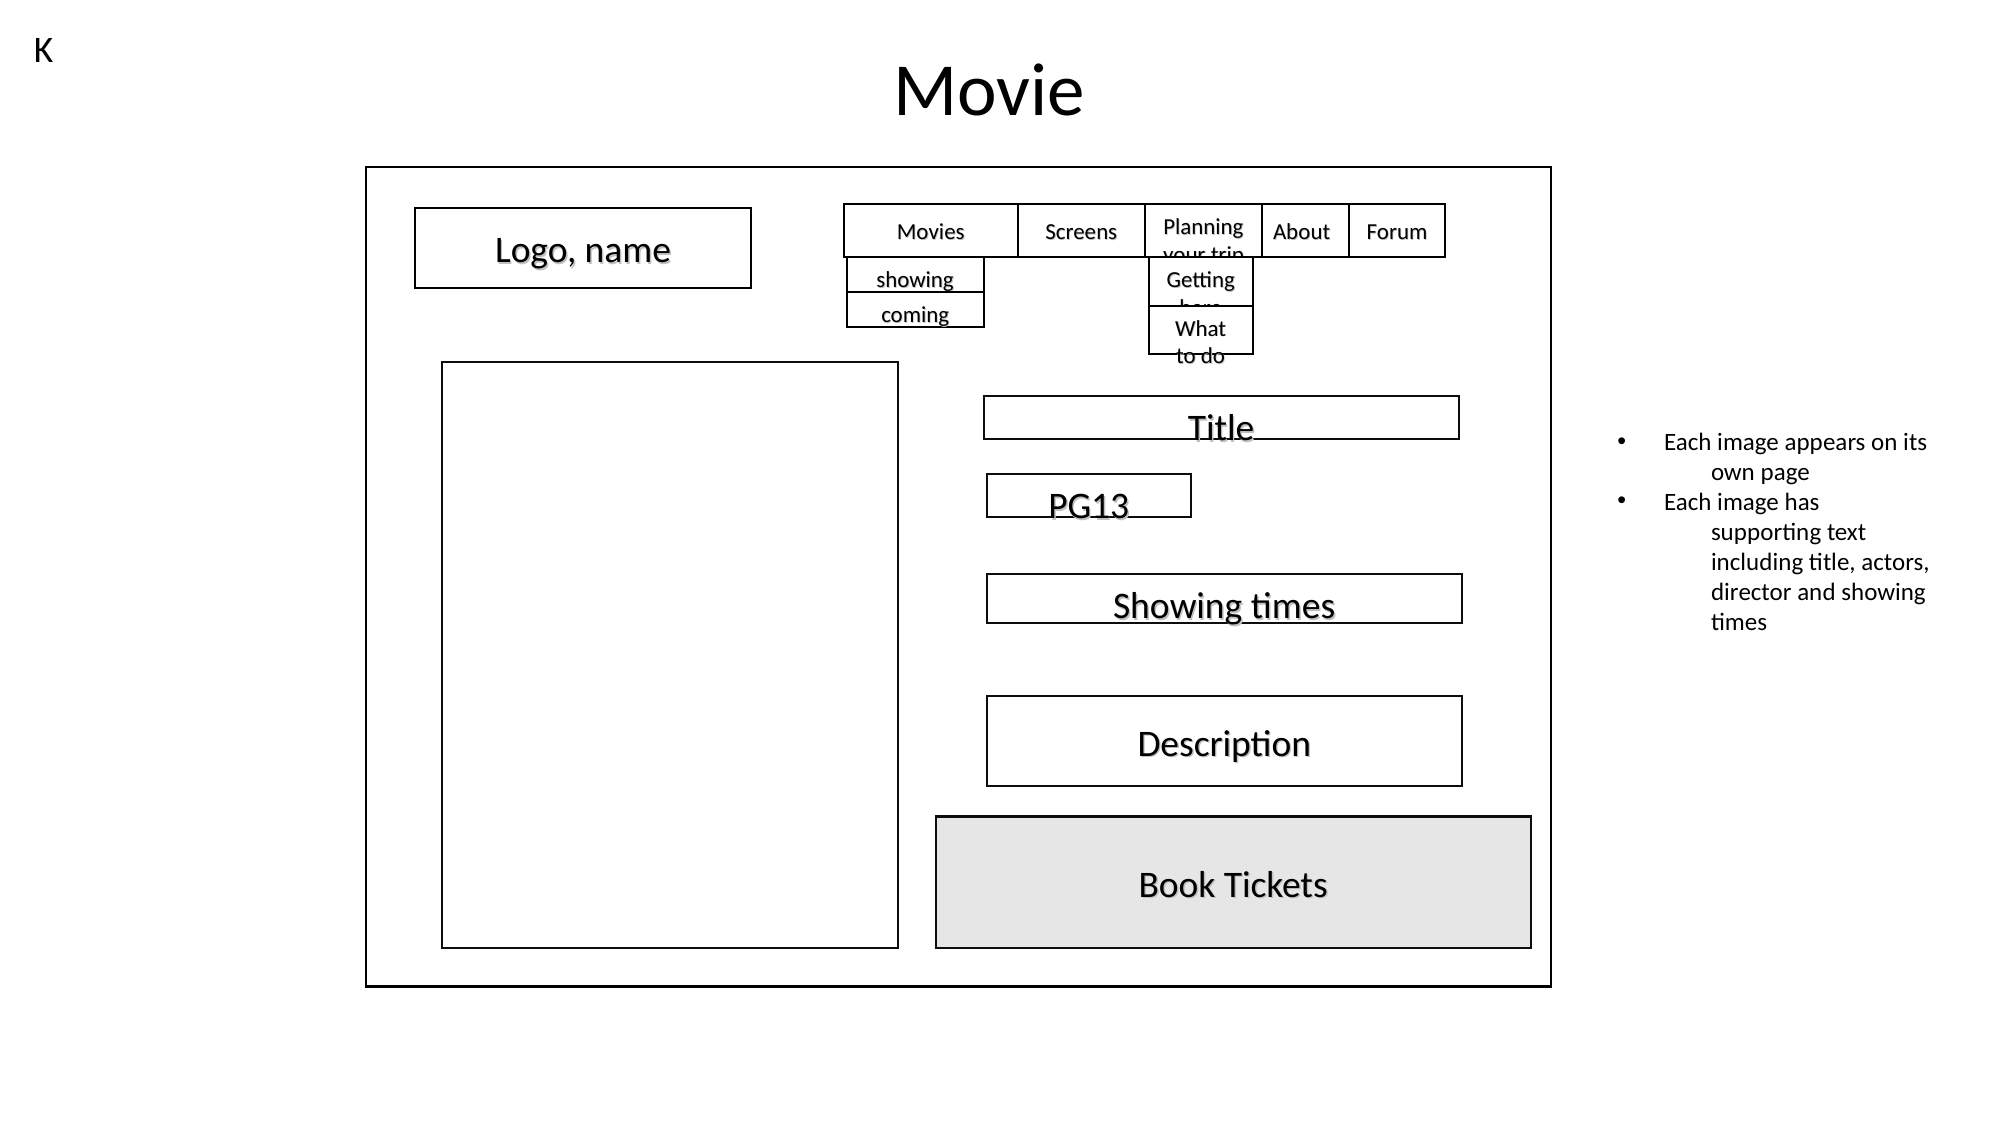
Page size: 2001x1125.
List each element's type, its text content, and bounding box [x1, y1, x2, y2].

text_box Getting here [1149, 257, 1253, 306]
text_box coming [847, 292, 984, 327]
text_box About [1262, 204, 1349, 257]
text_box PG13 [987, 474, 1191, 517]
text_box [442, 362, 898, 948]
text_box Movies [844, 204, 1018, 257]
text_box What to do [1149, 306, 1253, 354]
text_box K [18, 17, 69, 79]
text_box Book Tickets [936, 816, 1531, 948]
text_box Logo, name [415, 208, 751, 288]
text_box Description [987, 696, 1462, 786]
text_box Title [984, 396, 1459, 439]
text_box Movie [255, 32, 1724, 139]
text_box Forum [1349, 204, 1445, 257]
text_box Screens [1018, 204, 1145, 257]
text_box Showing times [987, 574, 1462, 623]
text_box Planning your trip [1145, 204, 1262, 257]
text_box showing [847, 257, 984, 292]
text_box Each image appears on its own page Each image has supporting text including title, actors, director and showing times [1602, 418, 1951, 616]
